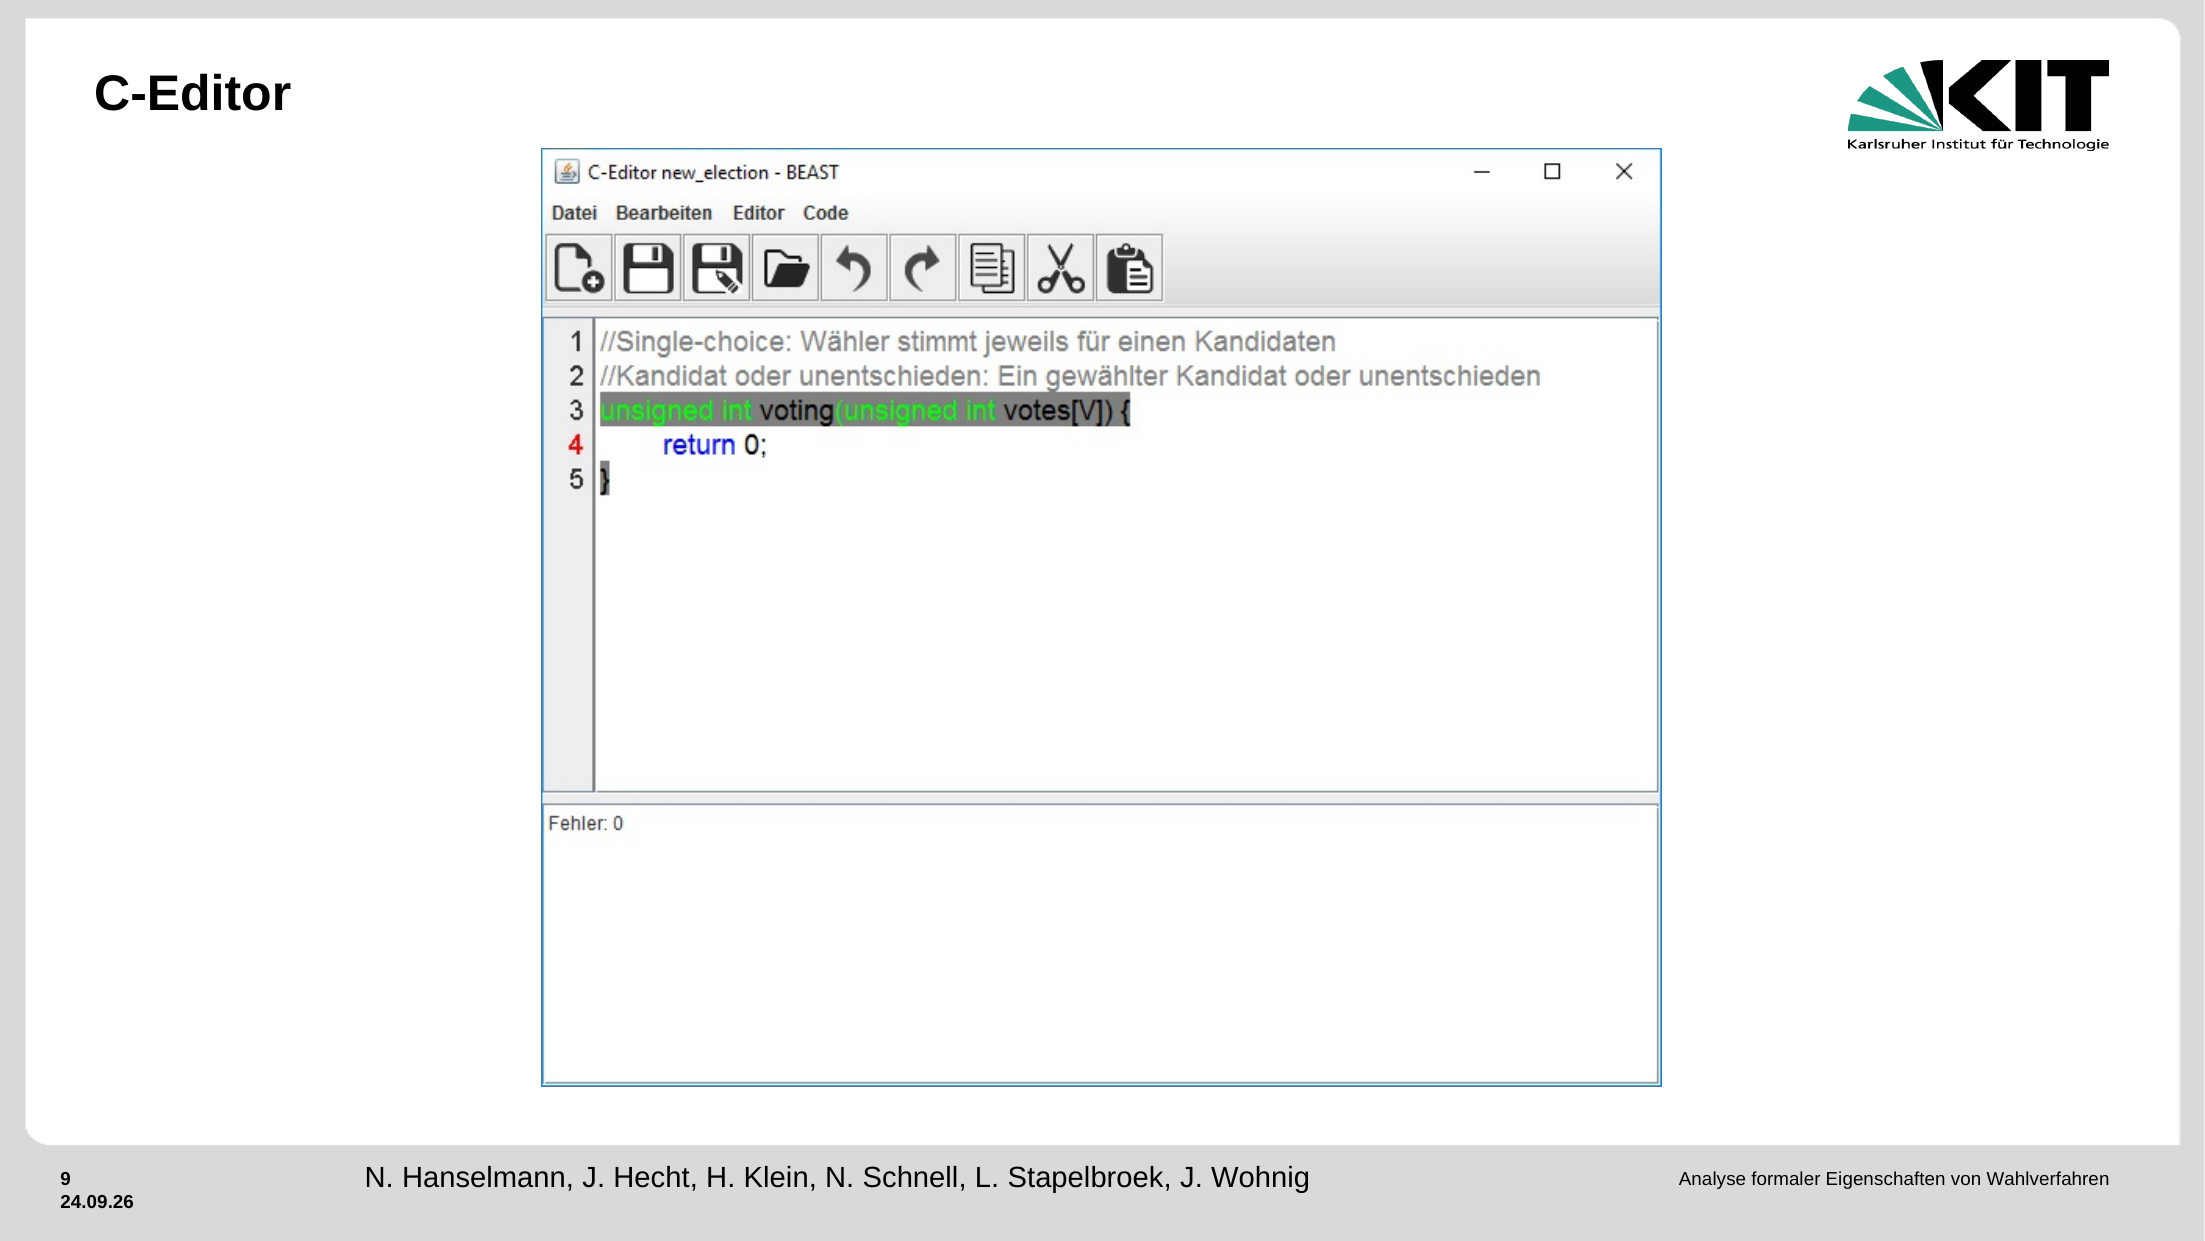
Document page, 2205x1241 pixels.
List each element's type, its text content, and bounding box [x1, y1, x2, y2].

picture [0, 0, 2205, 1241]
title C-Editor [94, 60, 1761, 162]
